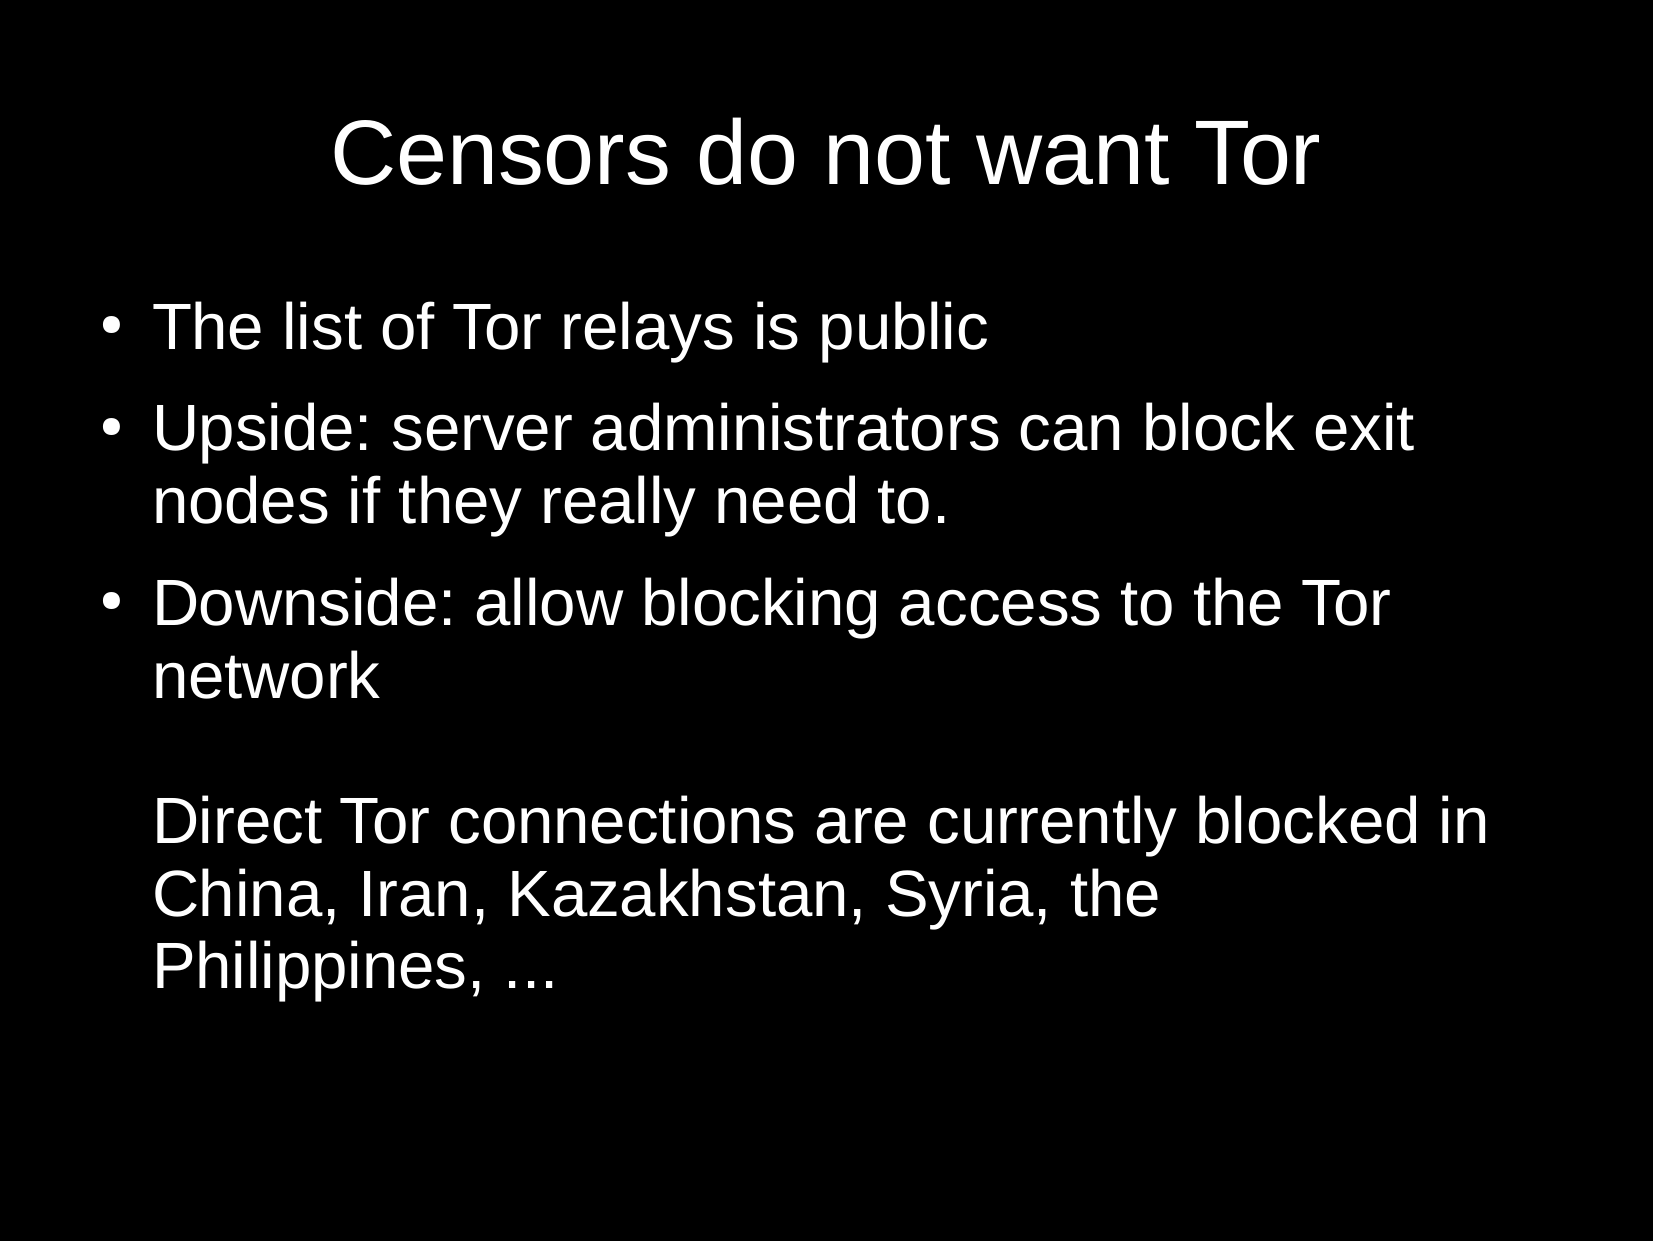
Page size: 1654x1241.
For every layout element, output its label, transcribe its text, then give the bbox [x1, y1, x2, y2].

list The list of Tor relays is public Upside: server administrators can block exit nodes if they really need to. Downside: allow blocking access to the Tor network Direct Tor connections are currently blocked in China, Iran, Kazakhstan, Syria, the Philippines, ... [82, 290, 1538, 1010]
title Censors do not want Tor [82, 49, 1571, 257]
